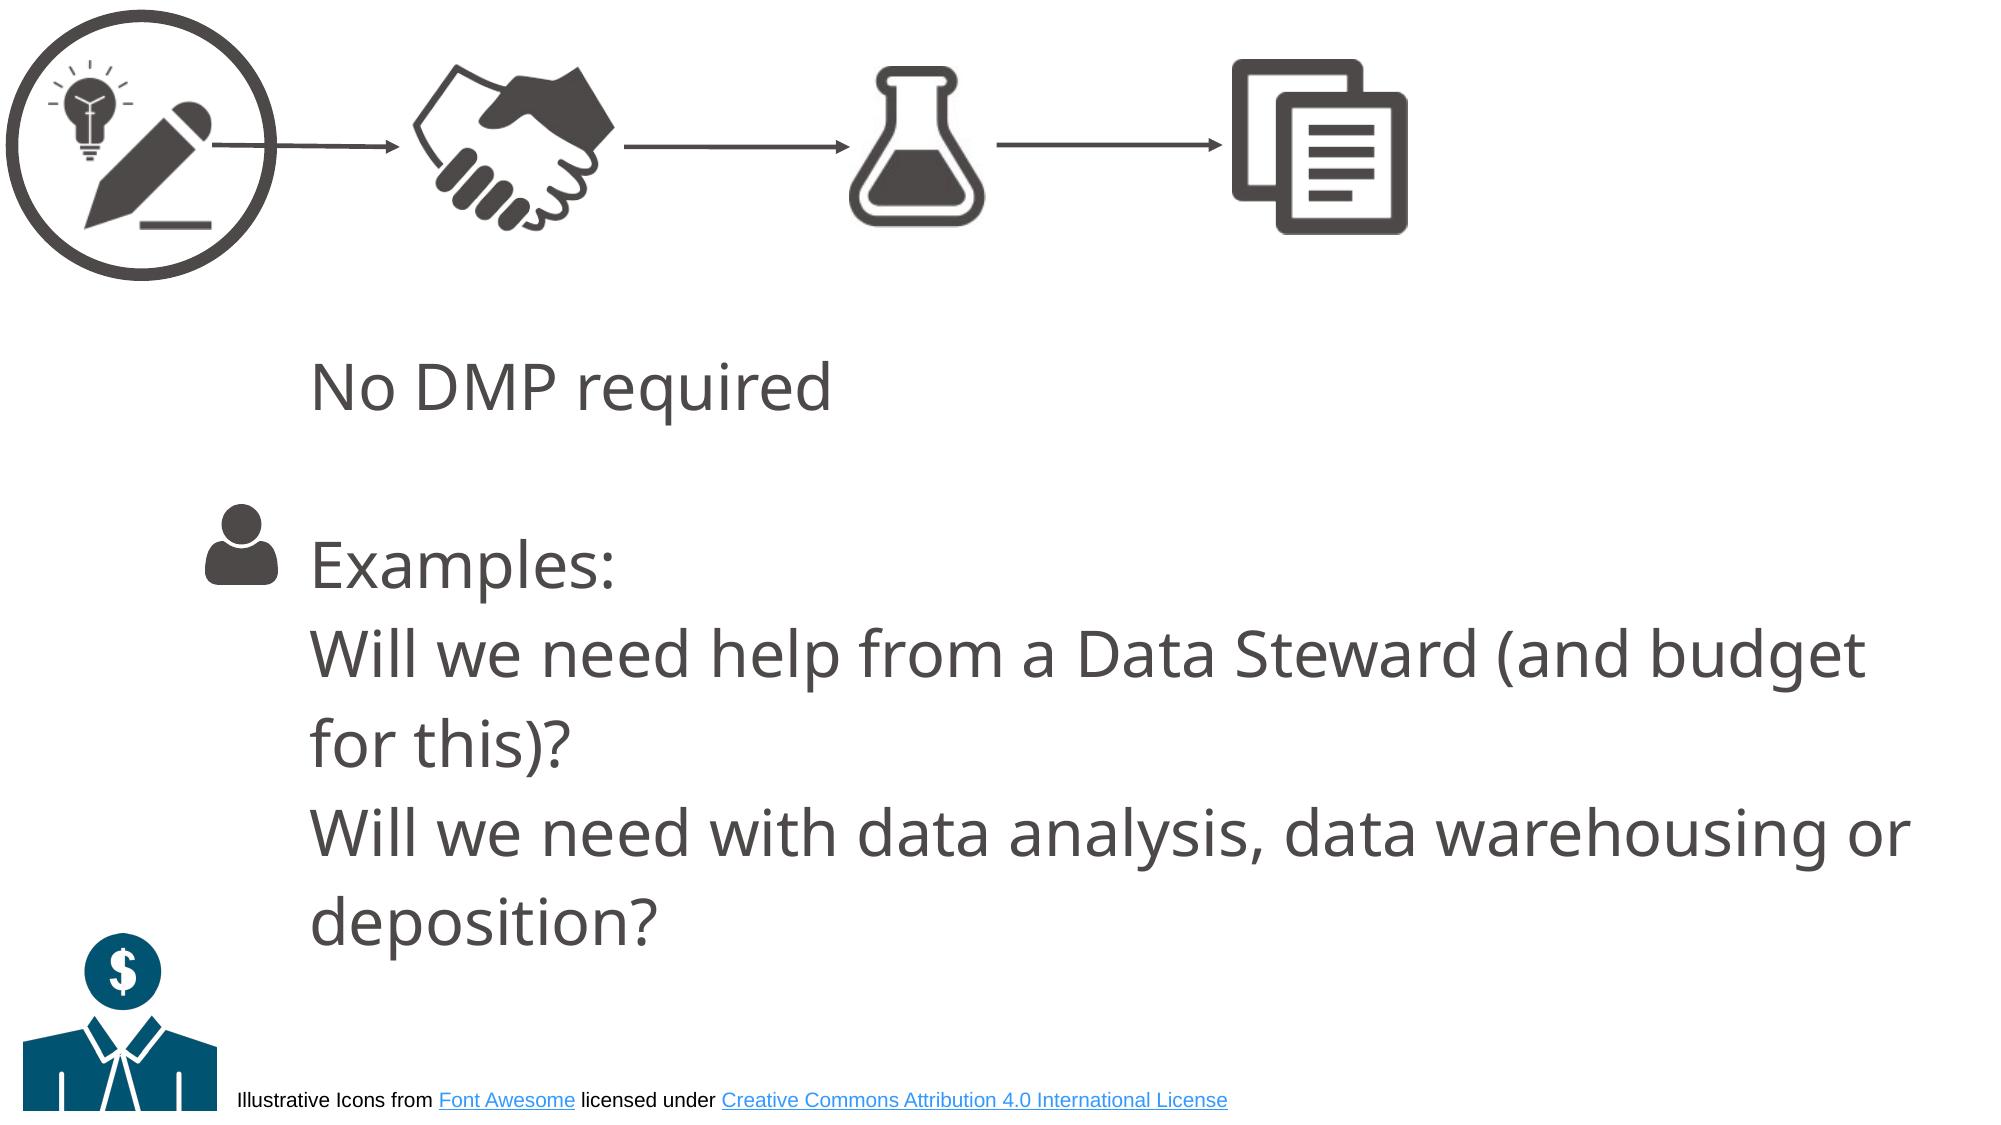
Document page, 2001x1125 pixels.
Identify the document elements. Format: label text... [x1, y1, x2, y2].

picture [177, 1072, 181, 1111]
text_box [205, 541, 278, 585]
picture [849, 66, 986, 228]
text_box [221, 504, 262, 545]
text_box Illustrative Icons from Font Awesome licensed under Creative Commons Attribution 4.0 International License [221, 1046, 294, 1125]
text_box No DMP required Examples: Will we need help from a Data Steward (and budget for this)? Will we need with data analysis, data warehousing or deposition? [294, 319, 1960, 1125]
picture [399, 38, 625, 256]
picture [60, 1072, 64, 1111]
picture [48, 60, 213, 230]
picture [23, 933, 217, 1111]
picture [1232, 59, 1408, 235]
picture [110, 948, 135, 995]
